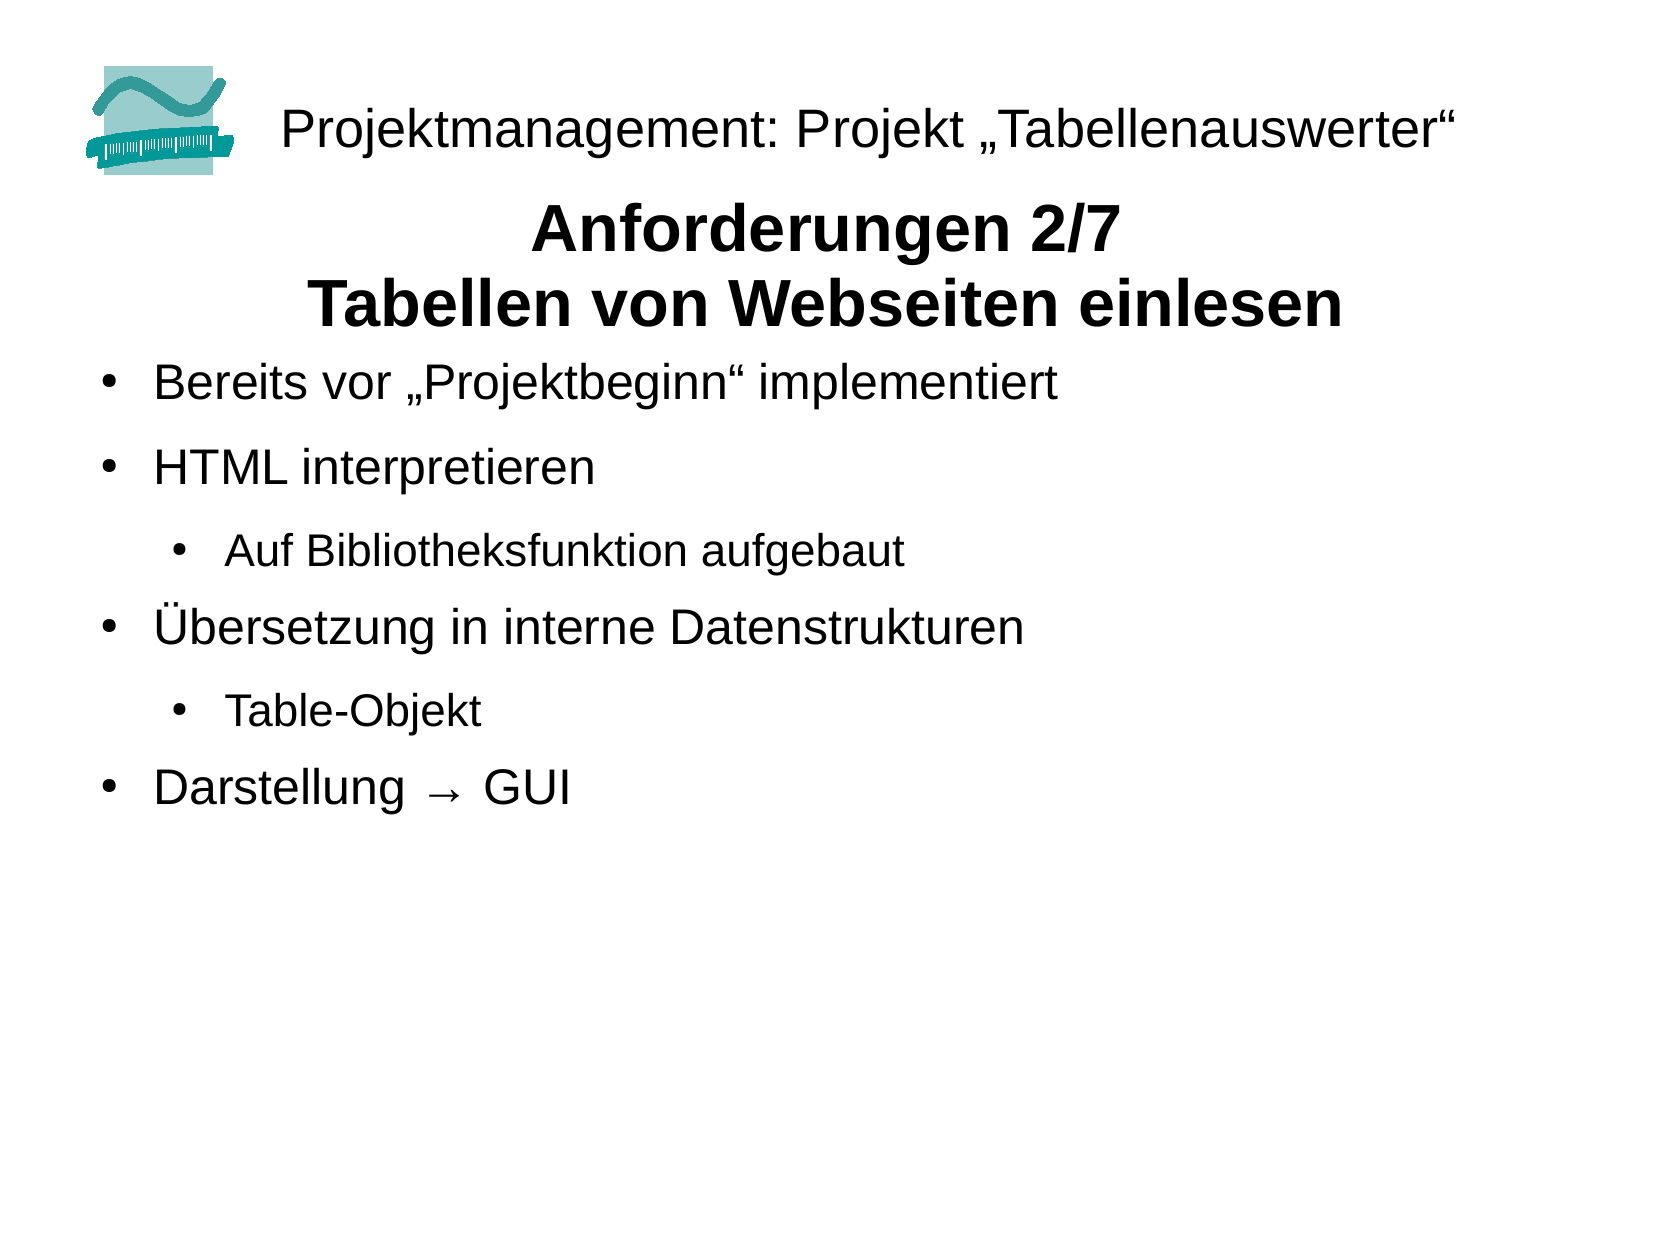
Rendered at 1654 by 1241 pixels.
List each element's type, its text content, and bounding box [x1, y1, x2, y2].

list Bereits vor „Projektbeginn“ implementiert HTML interpretieren Auf Bibliotheksfunktion aufgebaut Übersetzung in interne Datenstrukturen Table-Objekt Darstellung → GUI [82, 354, 1571, 1123]
title Anforderungen 2/7 Tabellen von Webseiten einlesen [88, 190, 1565, 341]
picture [84, 58, 237, 179]
